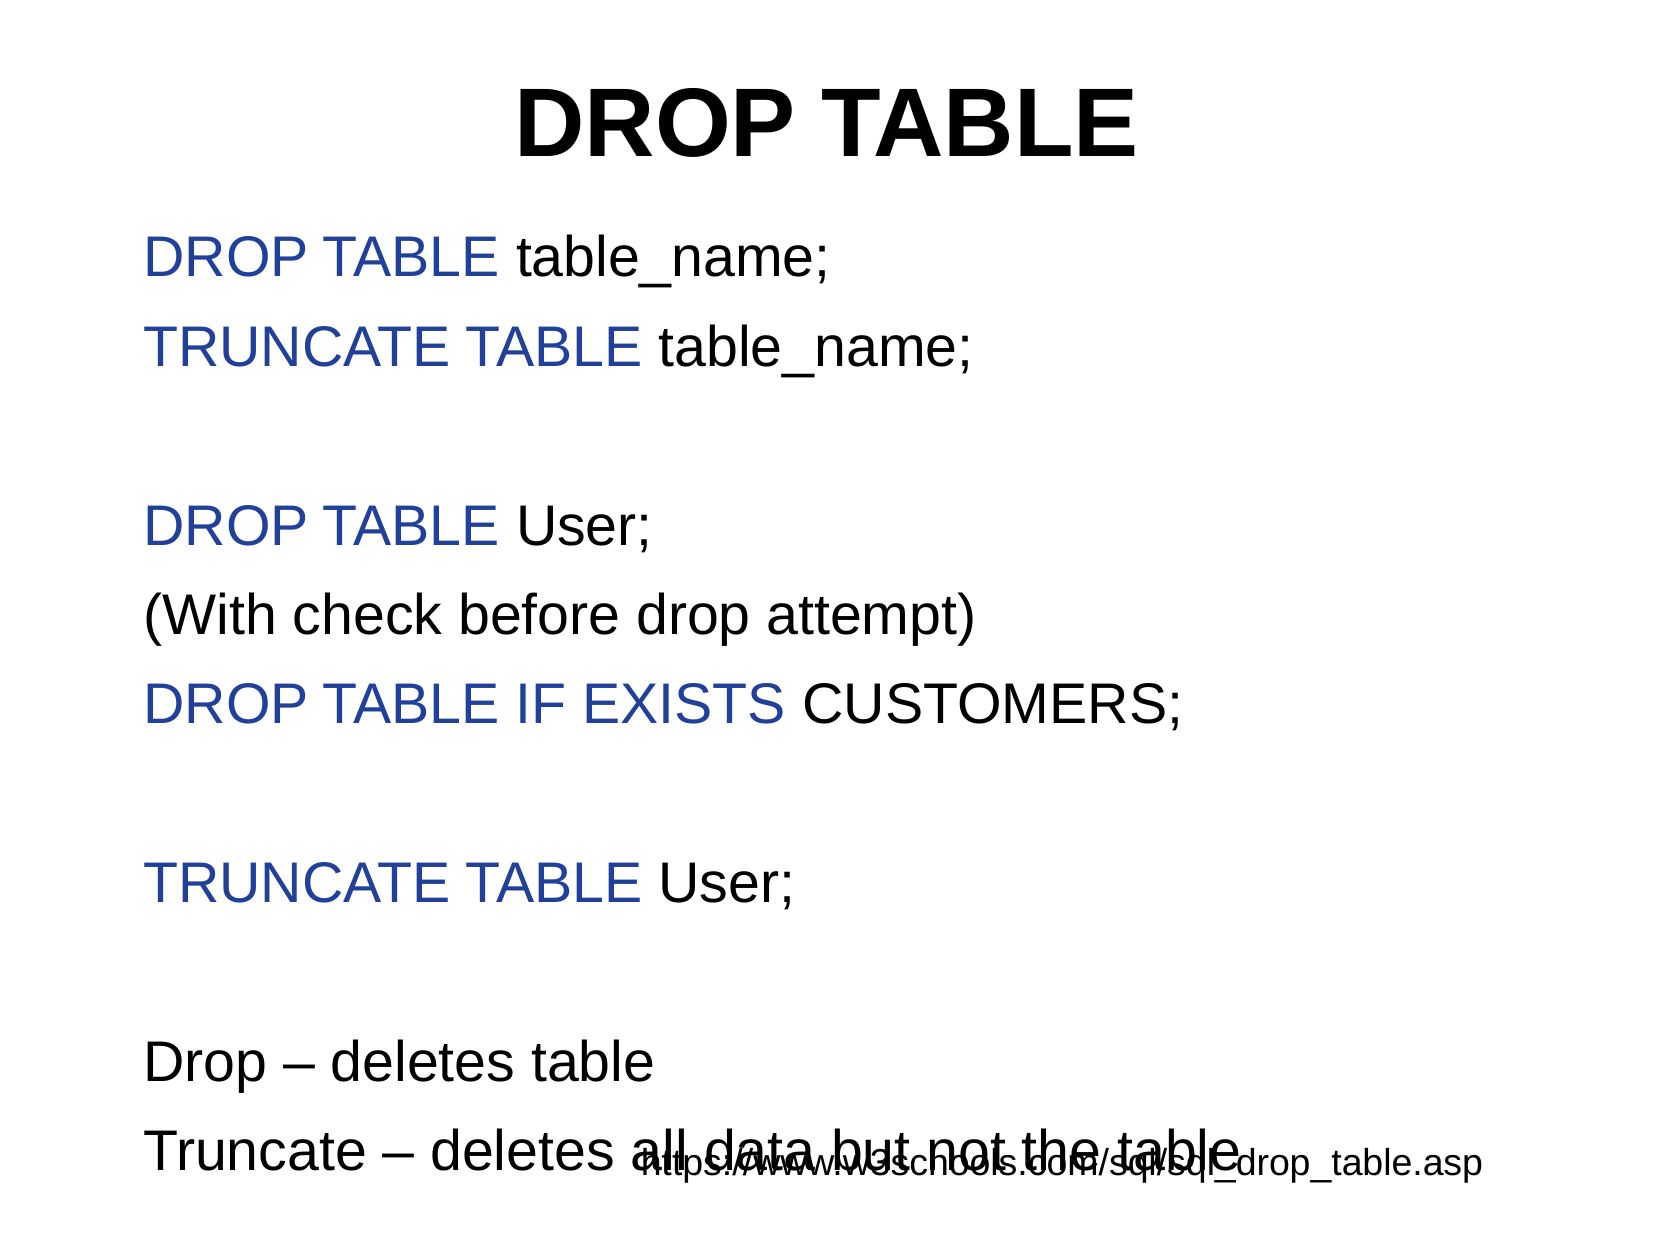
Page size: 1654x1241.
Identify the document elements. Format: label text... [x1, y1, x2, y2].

list DROP TABLE table_name; TRUNCATE TABLE table_name; DROP TABLE User; (With check before drop attempt) DROP TABLE IF EXISTS CUSTOMERS; TRUNCATE TABLE User; Drop – deletes table Truncate – deletes all data but not the table [82, 225, 1538, 1186]
title DROP TABLE [82, 49, 1571, 196]
text_box https://www.w3schools.com/sql/sql_drop_table.asp [625, 1133, 1630, 1191]
